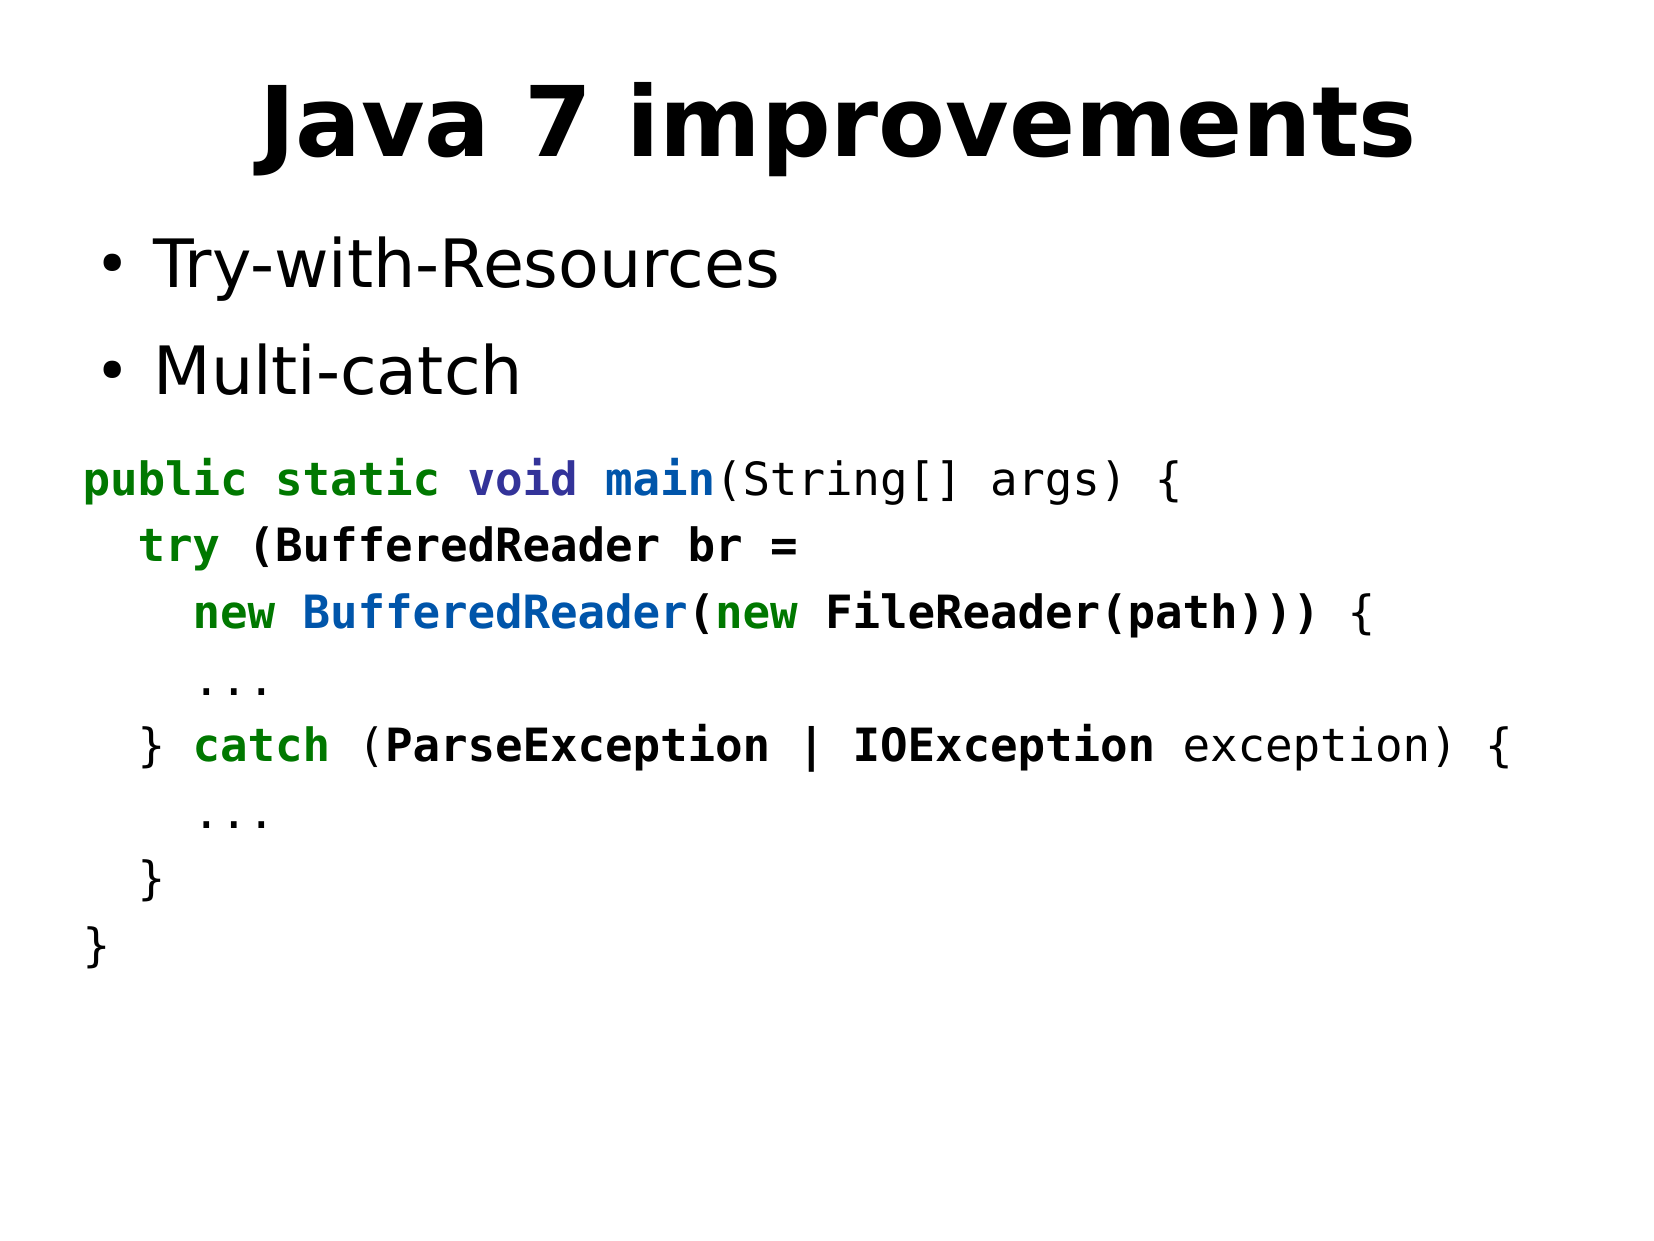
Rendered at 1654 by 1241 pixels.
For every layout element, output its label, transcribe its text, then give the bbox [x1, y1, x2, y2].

title Java 7 improvements [47, 8, 1630, 236]
list Try-with-Resources Multi-catch public static void main(String[] args) { try (BufferedReader br = new BufferedReader(new FileReader(path))) { ... } catch (ParseException | IOException exception) { ... } } [82, 225, 1538, 1186]
